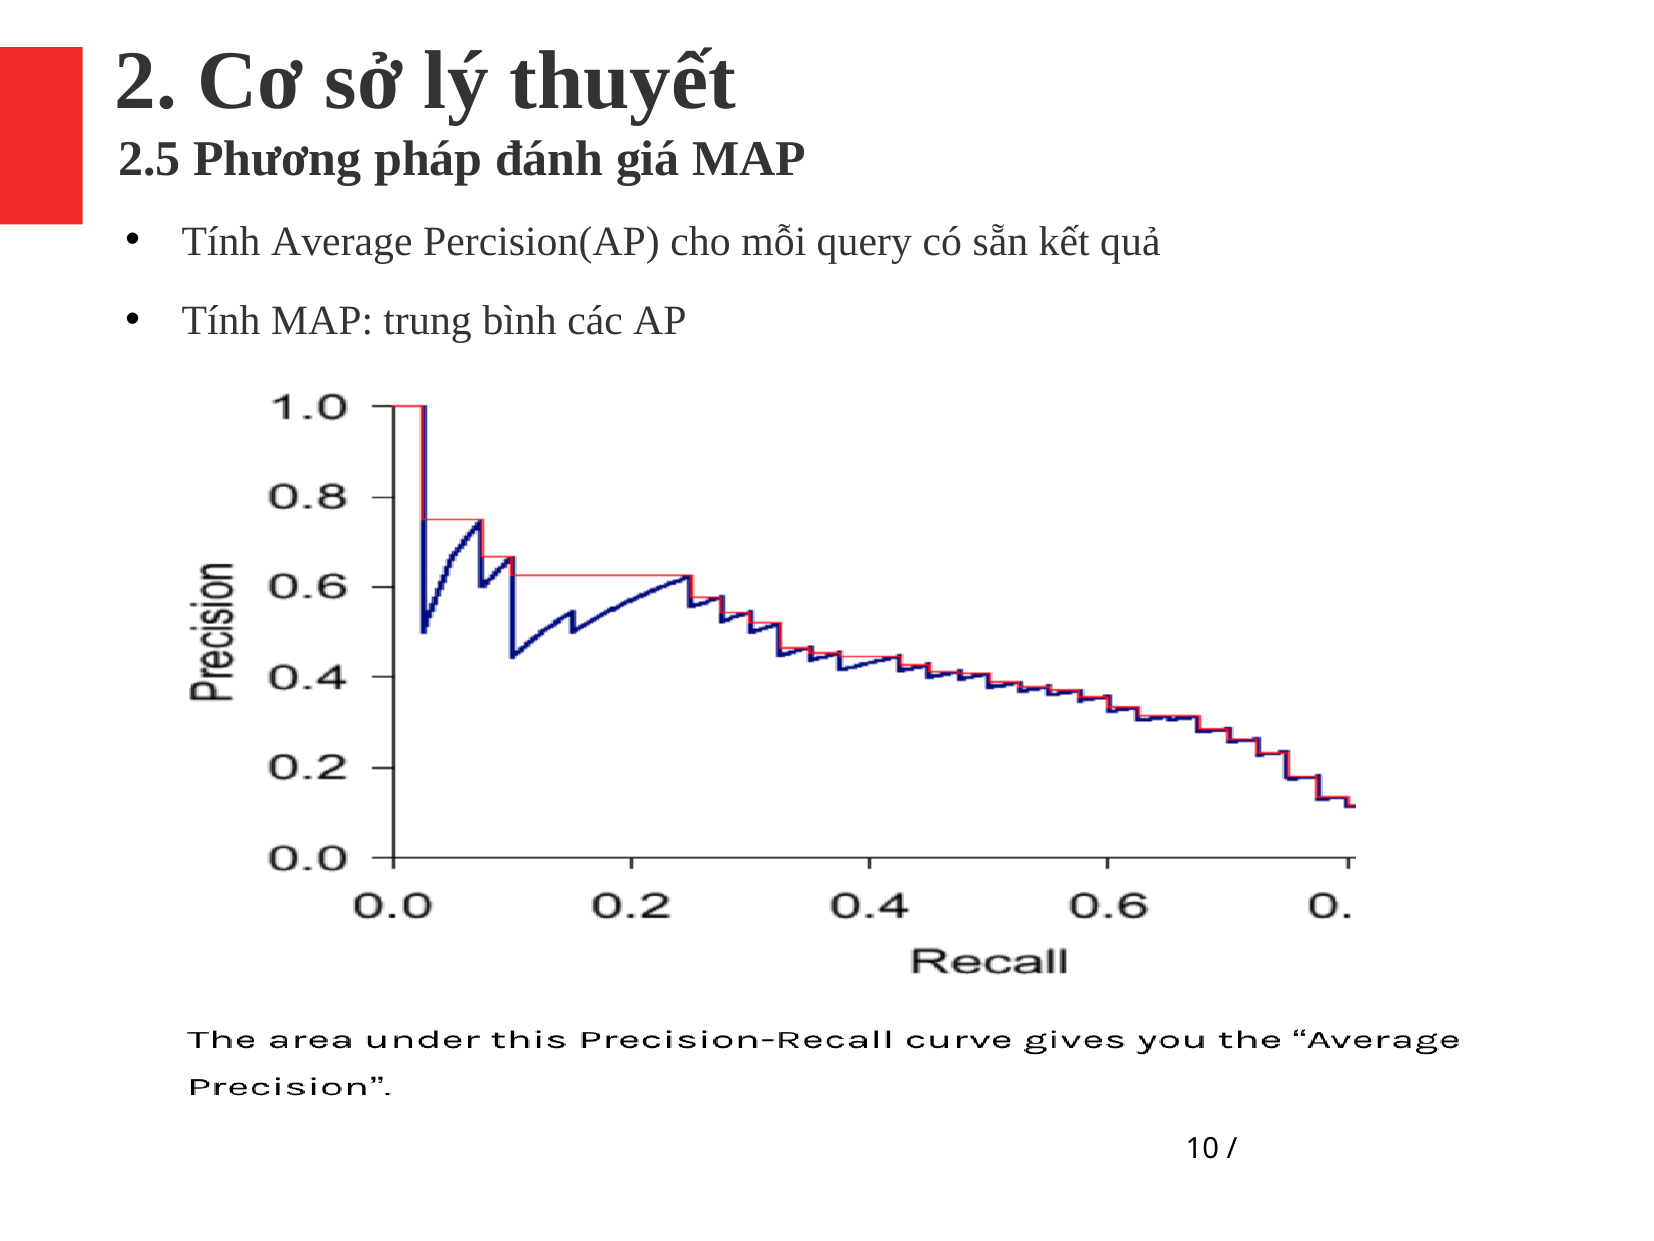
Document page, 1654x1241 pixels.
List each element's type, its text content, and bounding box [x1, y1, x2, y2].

picture [146, 383, 1508, 1115]
text_box 2. Cơ sở lý thuyết [114, 24, 1568, 126]
text_box / [1185, 1129, 1571, 1216]
text_box 2.5 Phương pháp đánh giá MAP [118, 125, 1066, 202]
text_box Tính Average Percision(AP) cho mỗi query có sẵn kết quả Tính MAP: trung bình các AP [125, 213, 1495, 372]
